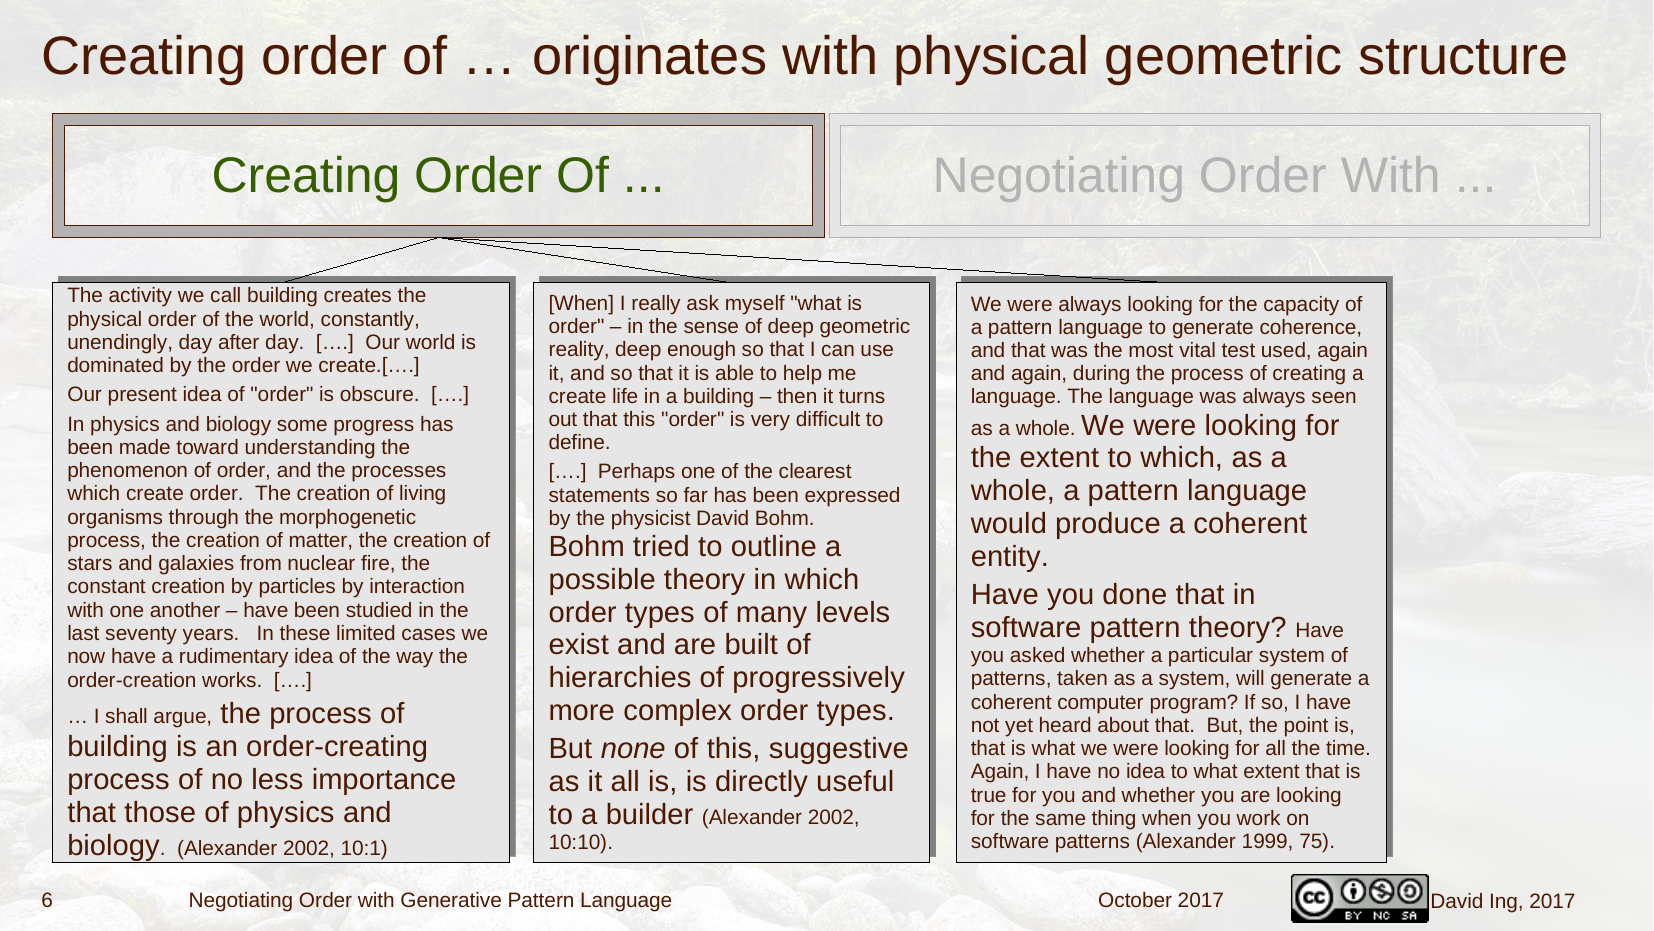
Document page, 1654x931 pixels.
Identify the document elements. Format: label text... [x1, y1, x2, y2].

text_box Negotiating Order With ... [829, 113, 1601, 238]
picture [0, 0, 1654, 931]
text_box The activity we call building creates the physical order of the world, constantly, unendingly, day after day. [….] Our world is dominated by the order we create.[….] Our present idea of "order" is obscure. [….] In physics and biology some progress has been made toward understanding the phenomenon of order, and the processes which create order. The creation of living organisms through the morphogenetic process, the creation of matter, the creation of stars and galaxies from nuclear fire, the constant creation by particles by interaction with one another – have been studied in the last seventy years. In these limited cases we now have a rudimentary idea of the way the order-creation works. [….] … I shall argue, the process of building is an order-creating process of no less importance that those of physics and biology. (Alexander 2002, 10:1) [52, 282, 510, 863]
text_box Creating Order Of ... [52, 113, 825, 238]
text_box We were always looking for the capacity of a pattern language to generate coherence, and that was the most vital test used, again and again, during the process of creating a language. The language was always seen as a whole. We were looking for the extent to which, as a whole, a pattern language would produce a coherent entity. Have you done that in software pattern theory? Have you asked whether a particular system of patterns, taken as a system, will generate a coherent computer program? If so, I have not yet heard about that. But, the point is, that is what we were looking for all the time. Again, I have no idea to what extent that is true for you and whether you are looking for the same thing when you work on software patterns (Alexander 1999, 75). [956, 282, 1387, 863]
text_box [When] I really ask myself "what is order" – in the sense of deep geometric reality, deep enough so that I can use it, and so that it is able to help me create life in a building – then it turns out that this "order" is very difficult to define. [….] Perhaps one of the clearest statements so far has been expressed by the physicist David Bohm. Bohm tried to outline a possible theory in which order types of many levels exist and are built of hierarchies of progressively more complex order types. But none of this, suggestive as it all is, is directly useful to a builder (Alexander 2002, 10:10). [533, 282, 930, 863]
title Creating order of … originates with physical geometric structure [41, 30, 1613, 126]
